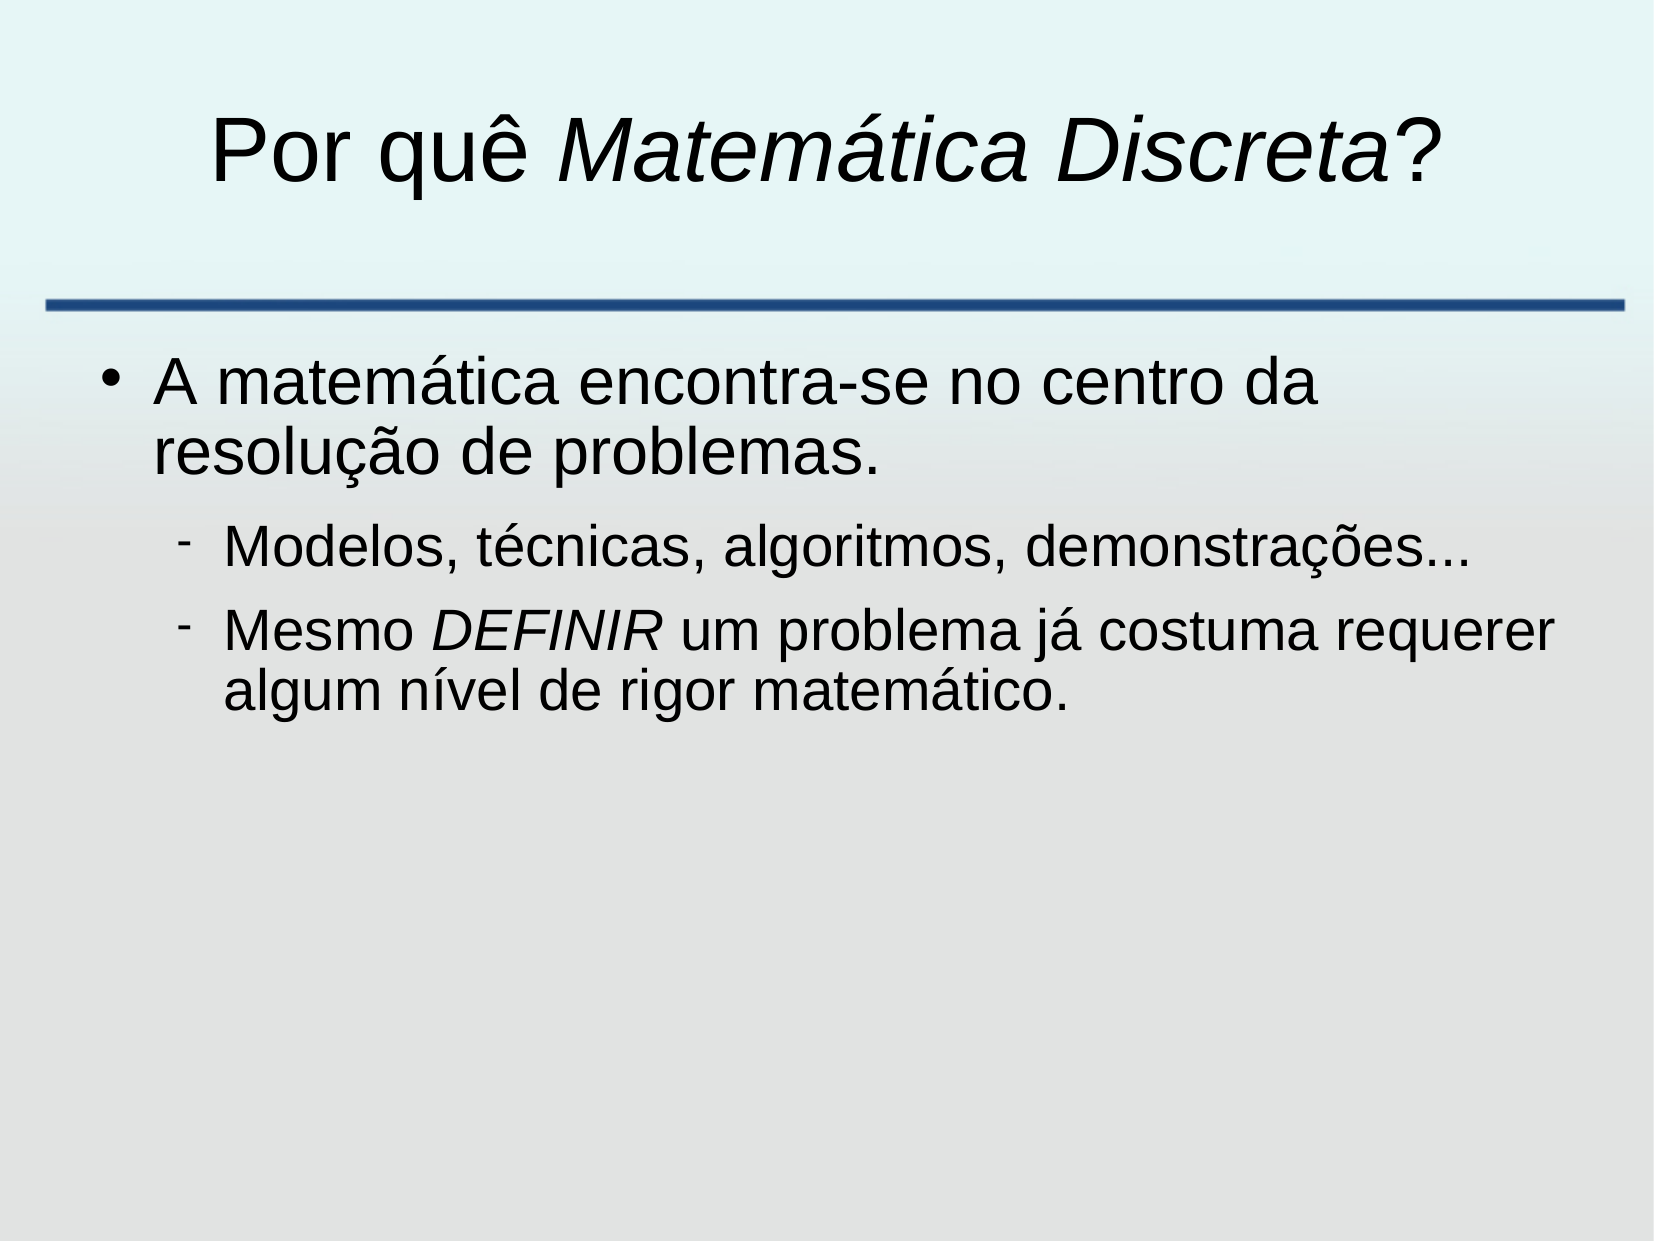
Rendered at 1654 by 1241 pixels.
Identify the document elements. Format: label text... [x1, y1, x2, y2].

picture [0, 0, 1654, 1241]
title Por quê Matemática Discreta? [29, 56, 1625, 249]
list A matemática encontra-se no centro da resolução de problemas. Modelos, técnicas, algoritmos, demonstrações... Mesmo DEFINIR um problema já costuma requerer algum nível de rigor matemático. [82, 349, 1618, 1153]
